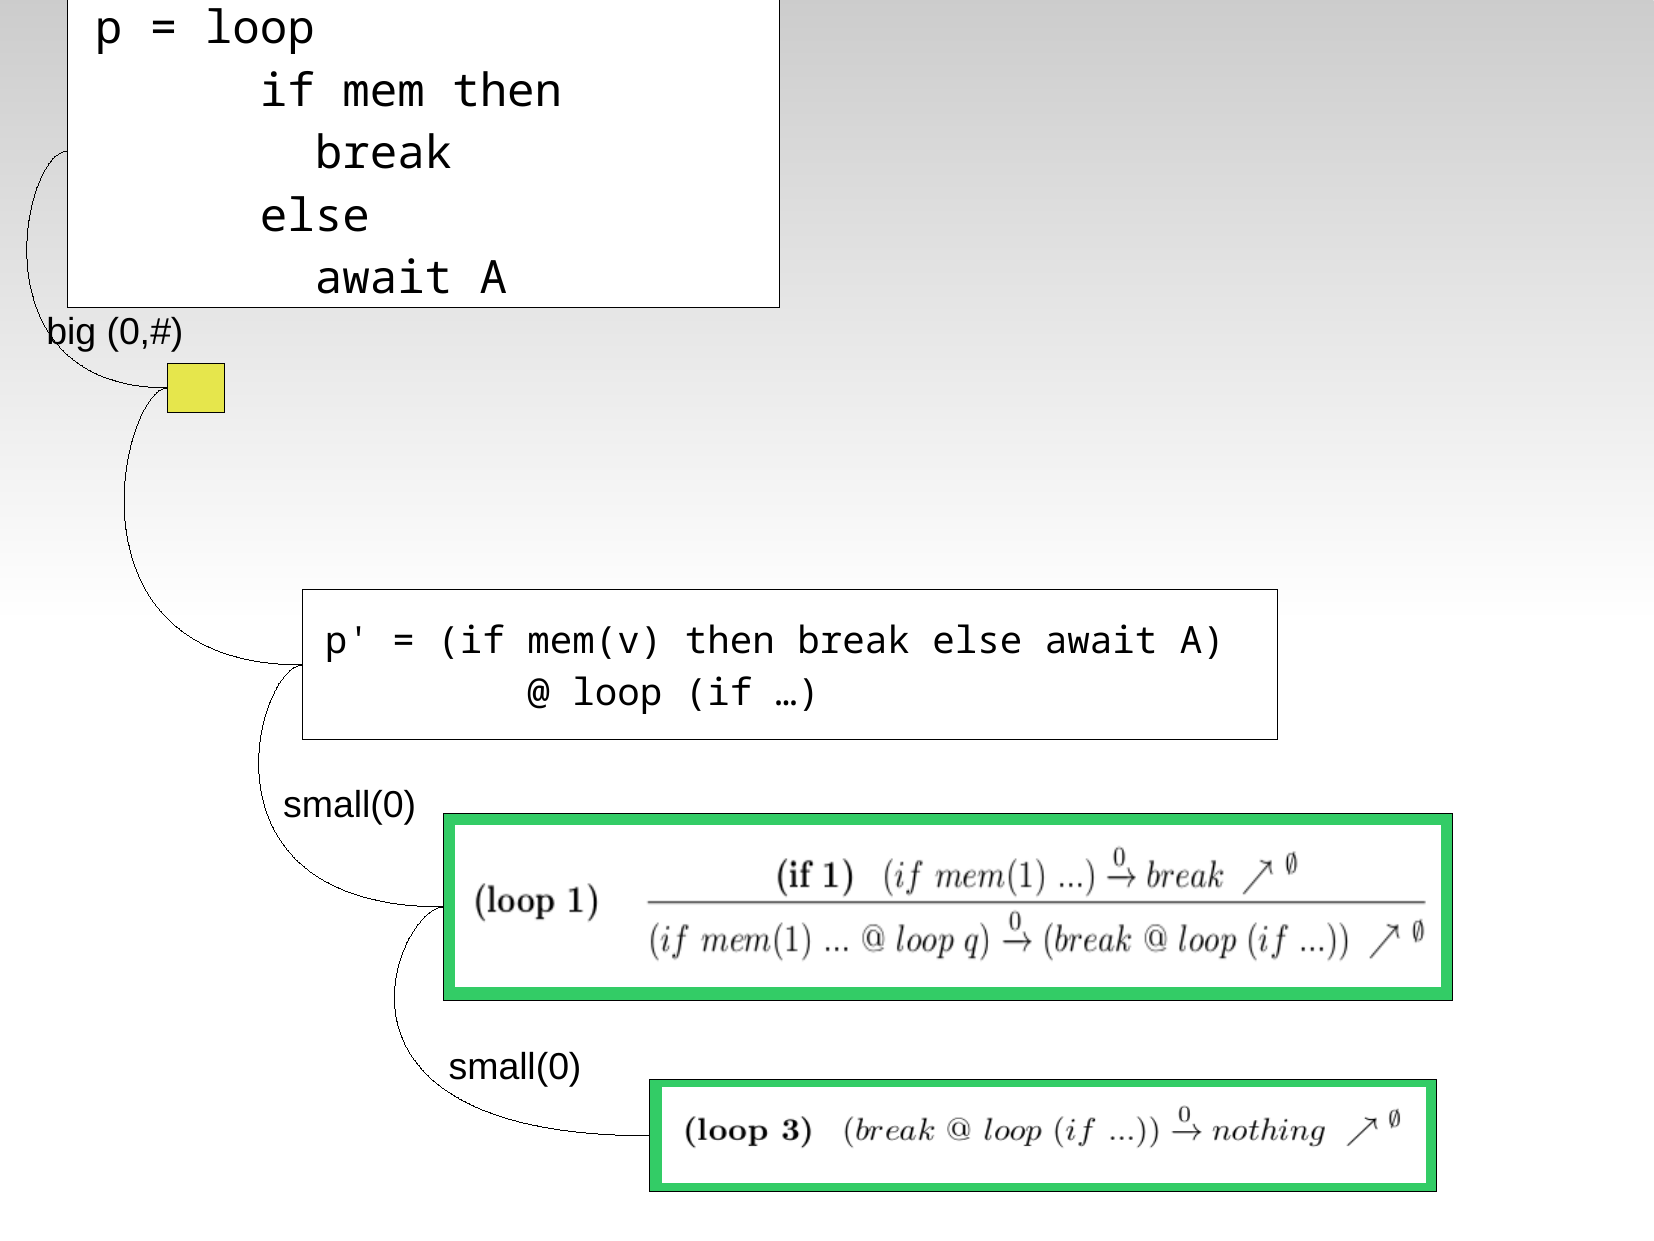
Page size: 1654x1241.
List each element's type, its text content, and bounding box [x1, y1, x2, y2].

text_box small(0) [268, 775, 432, 833]
text_box p' = (if mem(v) then break else await A) @ loop (if …) [302, 589, 1278, 740]
text_box big (0,#) [31, 303, 199, 361]
picture [662, 1087, 1426, 1183]
text_box p = loop if mem then break else await A [67, 17, 780, 285]
text_box [649, 1079, 1437, 1192]
text_box [443, 813, 1453, 1001]
picture [455, 825, 1441, 987]
text_box small(0) [433, 1038, 597, 1096]
text_box [167, 363, 225, 413]
